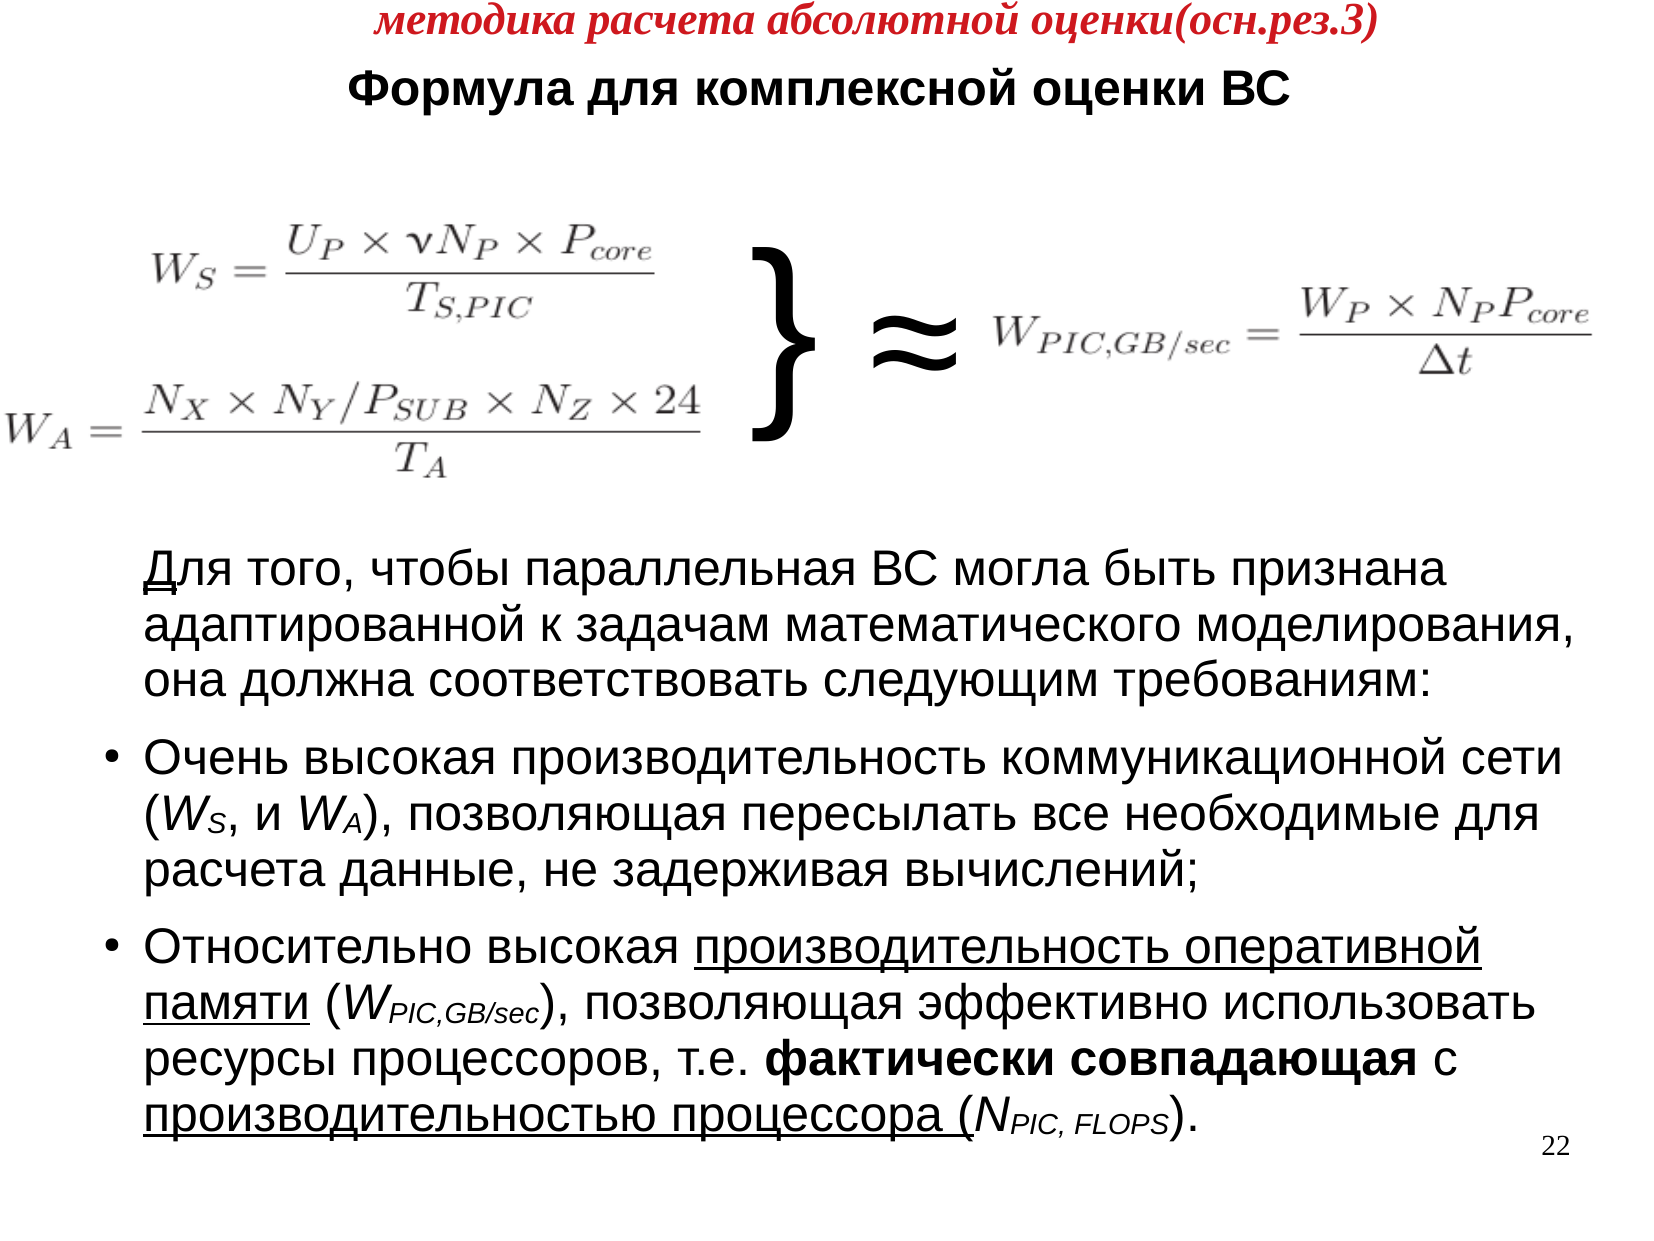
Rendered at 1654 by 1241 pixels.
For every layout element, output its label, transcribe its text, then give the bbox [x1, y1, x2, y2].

picture [977, 254, 1651, 419]
picture [60, 191, 699, 345]
list Для того, чтобы параллельная ВС могла быть признана адаптированной к задачам математического моделирования, она должна соответствовать следующим требованиям: Очень высокая производительность коммуникационной сети (WS, и WA), позволяющая пересылать все необходимые для расчета данные, не задерживая вычислений; Относительно высокая производительность оперативной памяти (WPIC,GB/sec), позволяющая эффективно использовать ресурсы процессоров, т.е. фактически совпадающая с производительностью процессора (NPIC, FLOPS). [90, 540, 1579, 1241]
title Формула для комплексной оценки ВС [0, 0, 1654, 193]
text_box методика расчета абсолютной оценки(осн.рез.3) [360, 0, 1411, 103]
picture [0, 359, 721, 502]
text_box } [735, 202, 811, 451]
text_box ≈ [855, 240, 977, 546]
